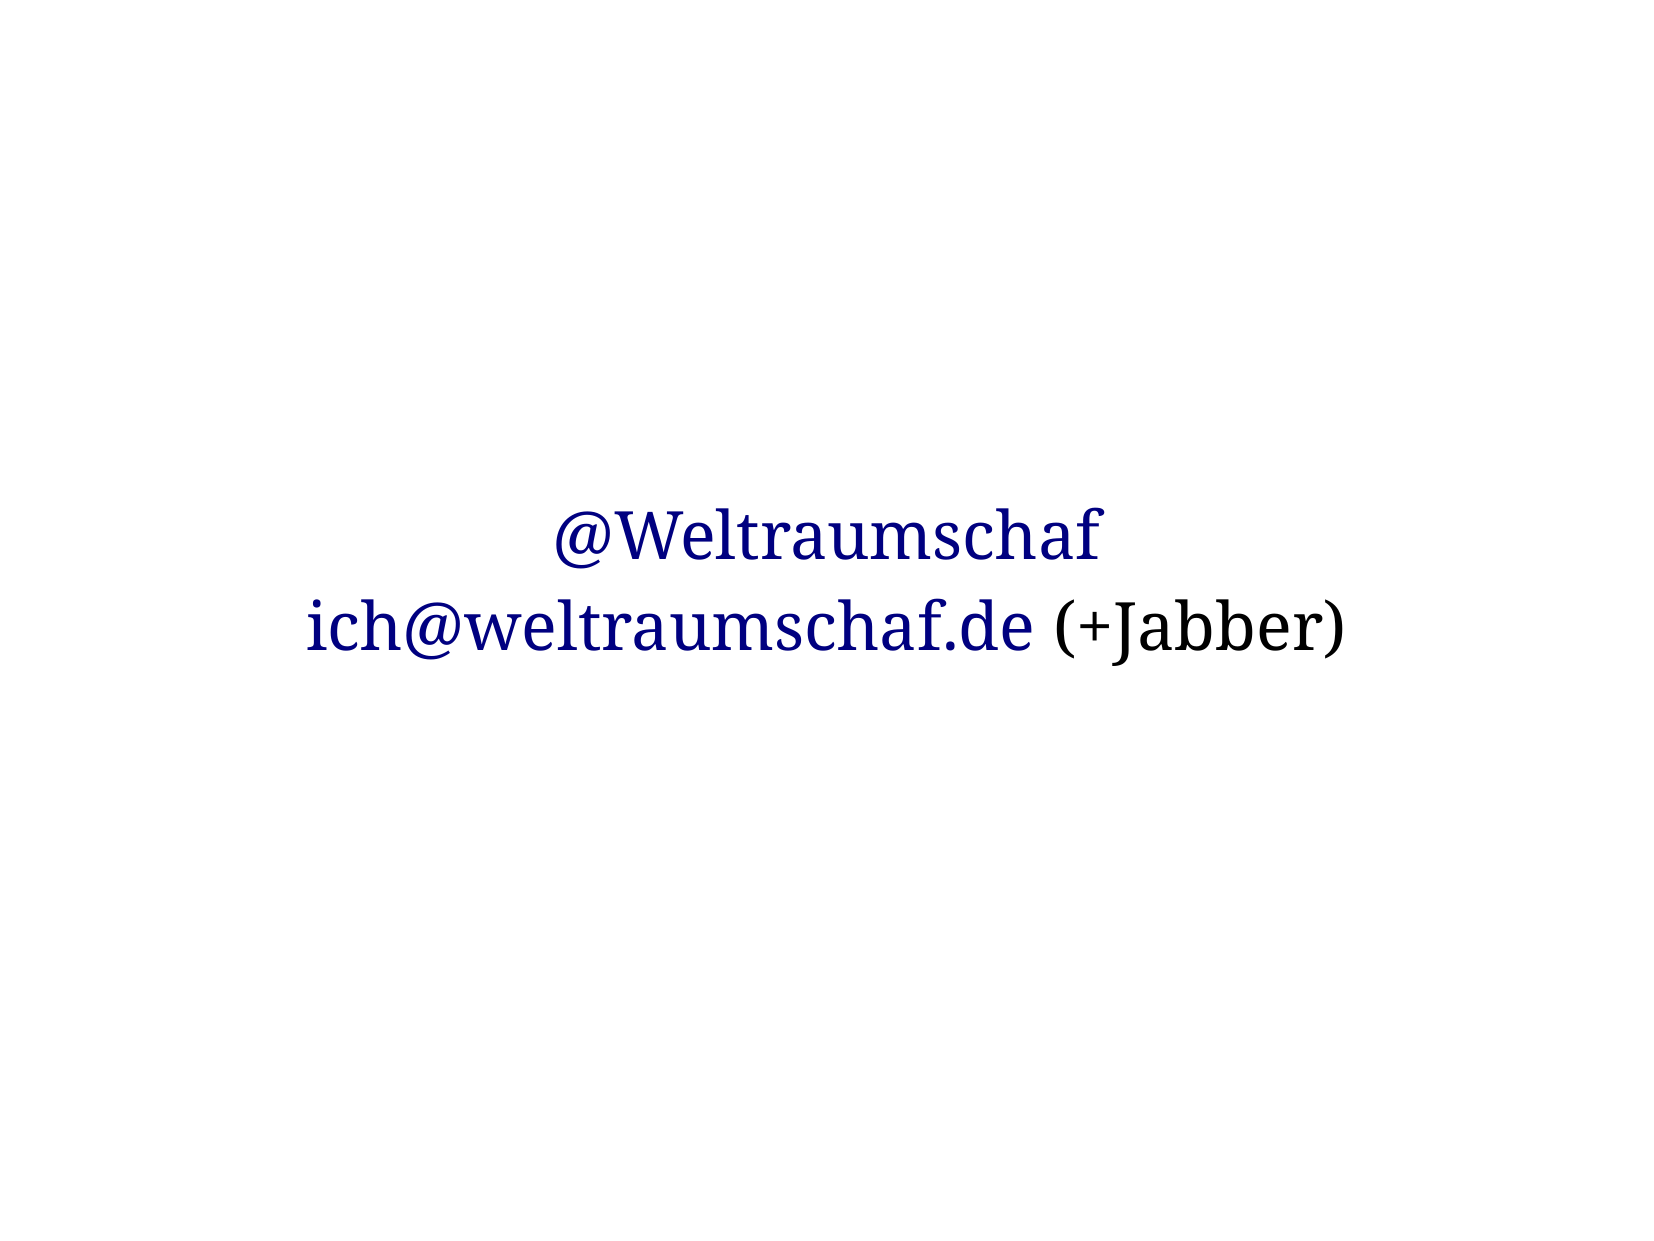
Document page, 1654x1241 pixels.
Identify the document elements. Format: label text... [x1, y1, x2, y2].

subtitle @Weltraumschaf ich@weltraumschaf.de (+Jabber) [82, 56, 1571, 1102]
